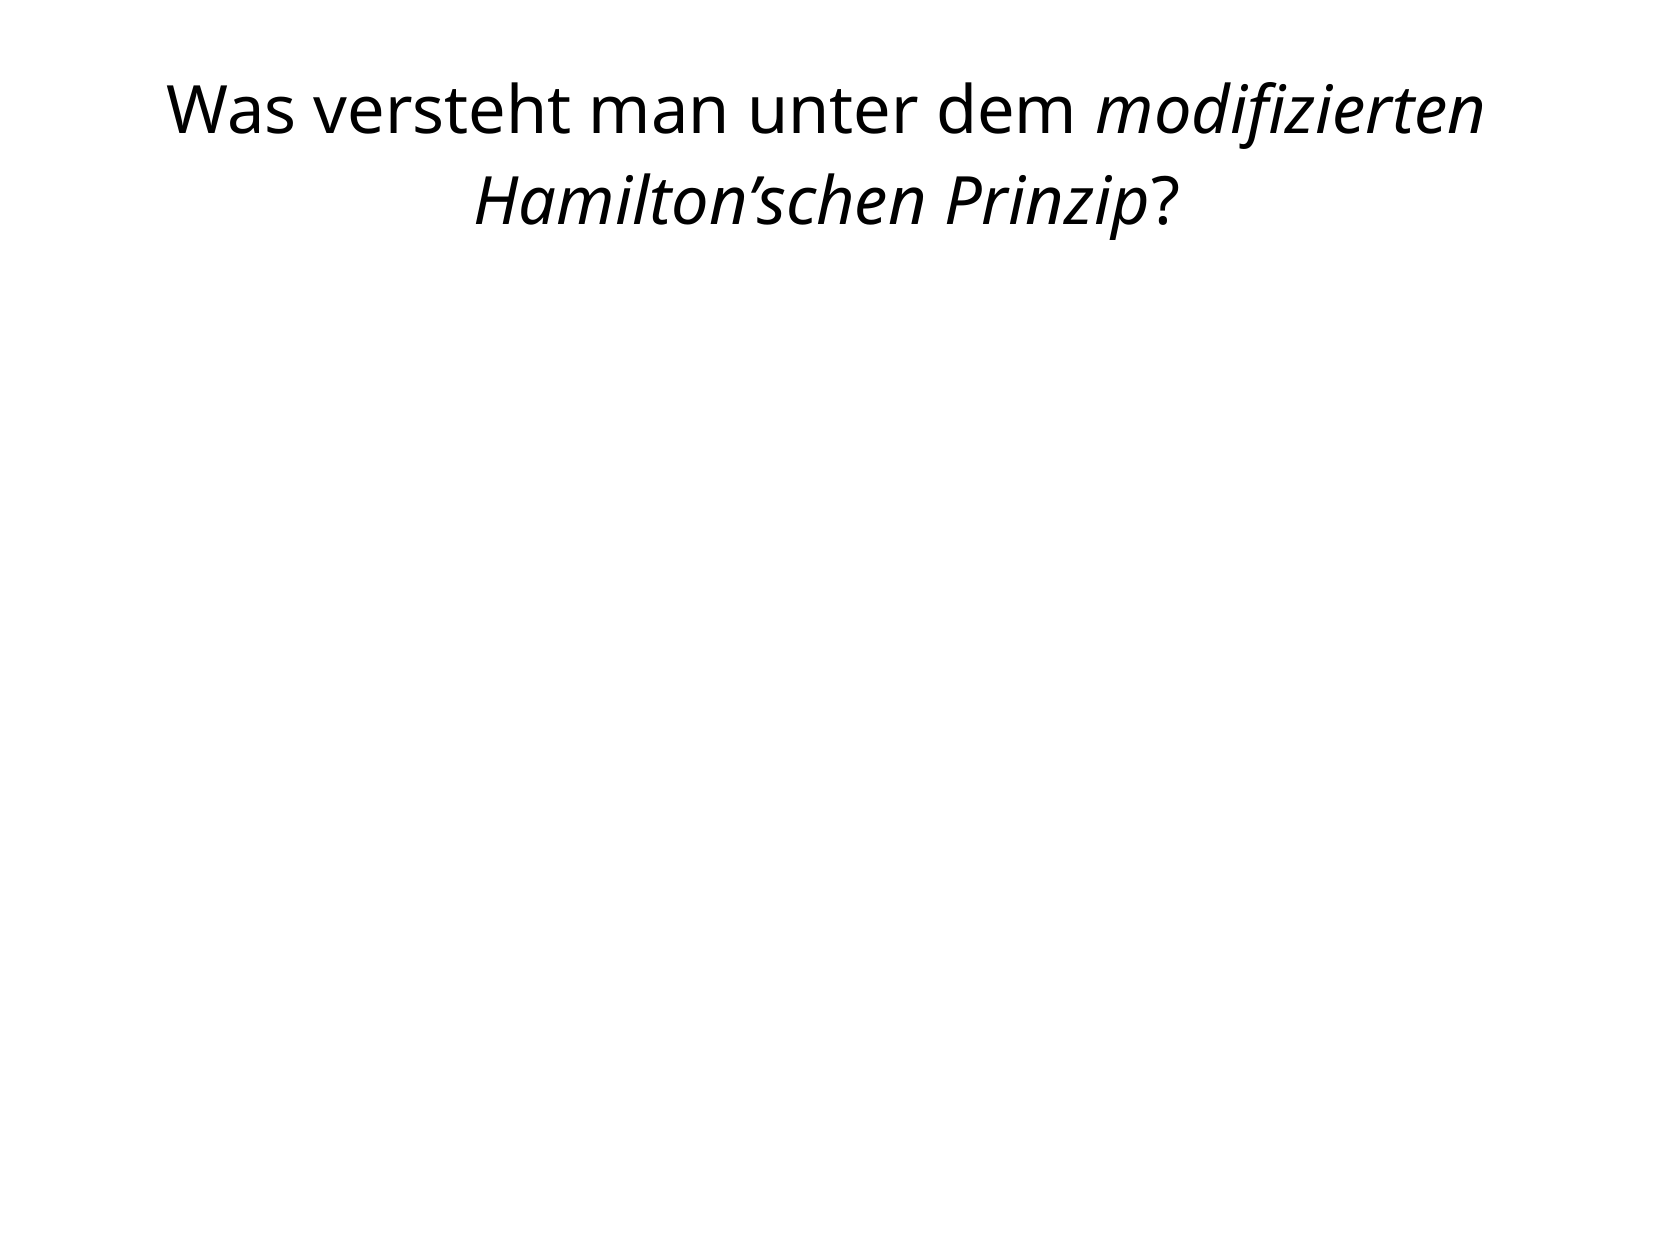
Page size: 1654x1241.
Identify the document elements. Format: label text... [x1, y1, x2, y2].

title Was versteht man unter dem modifizierten Hamilton’schen Prinzip? [82, 49, 1571, 257]
